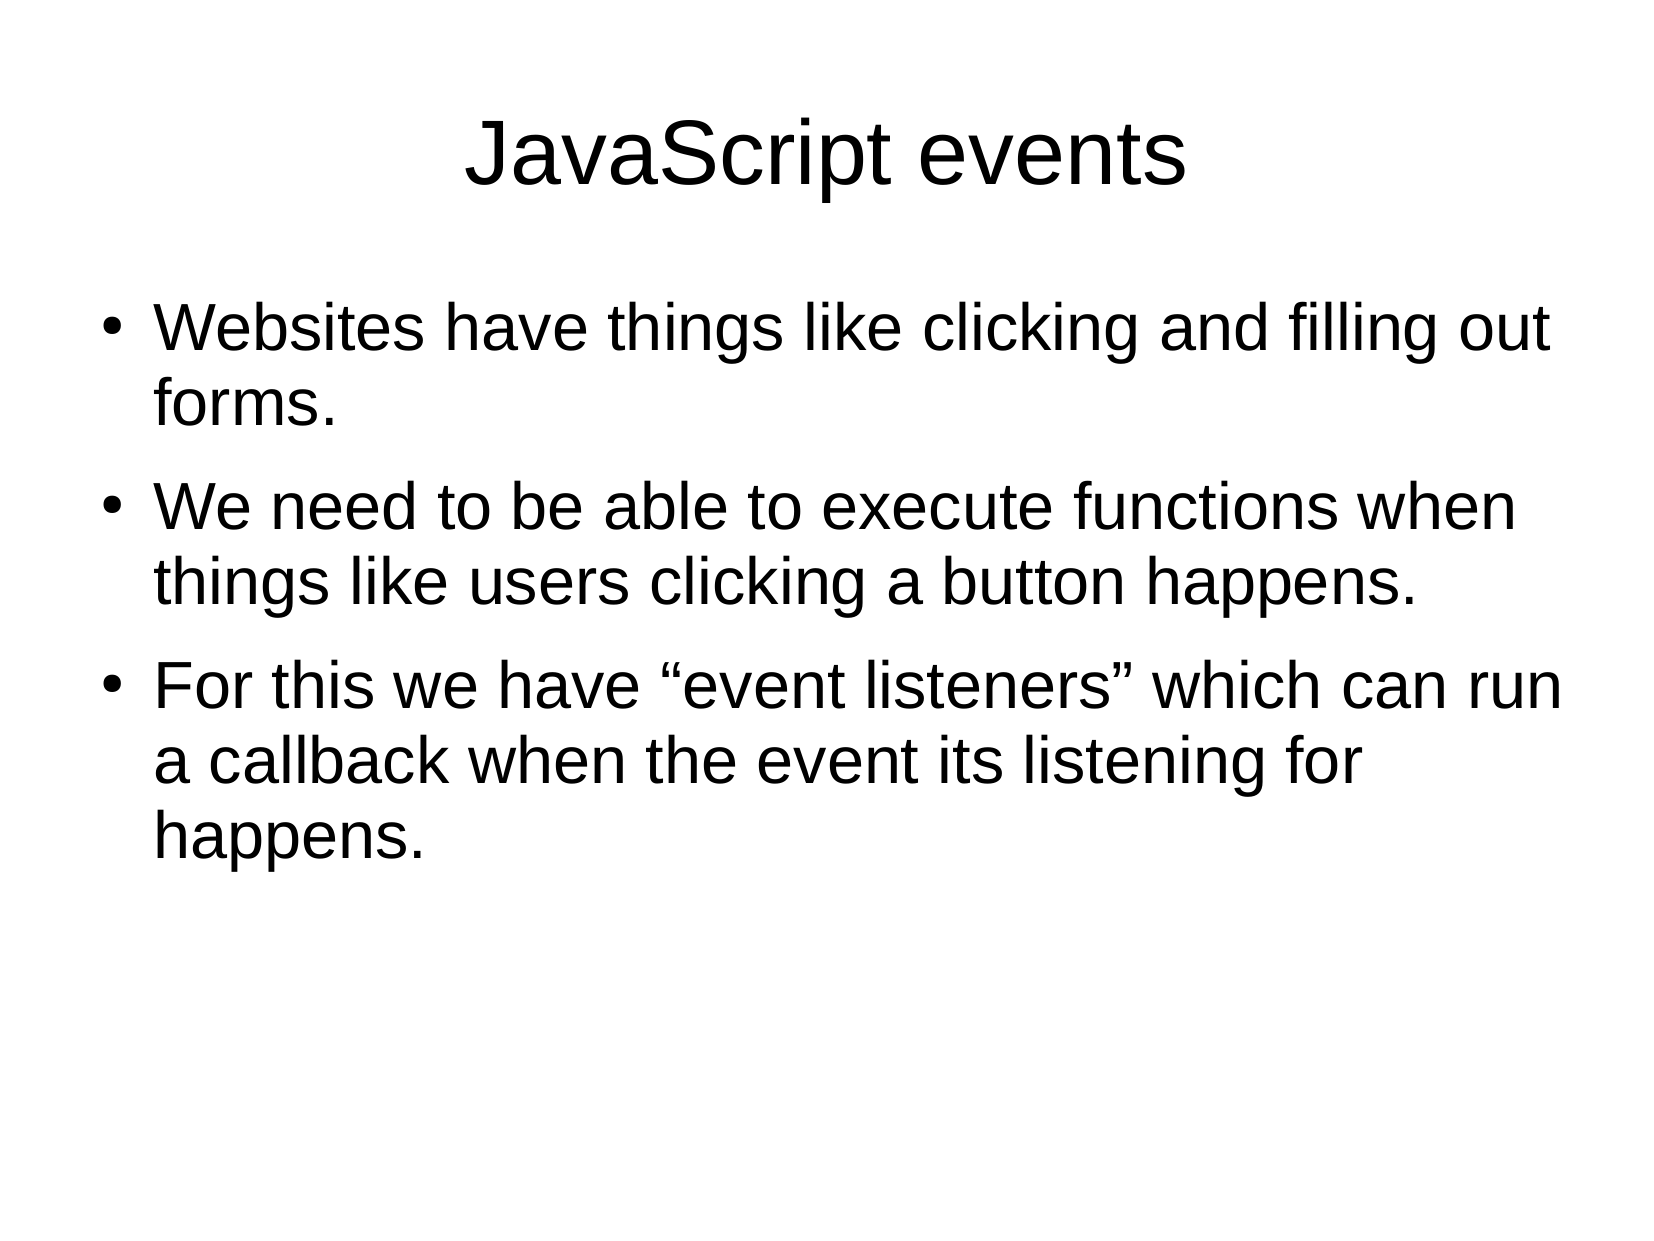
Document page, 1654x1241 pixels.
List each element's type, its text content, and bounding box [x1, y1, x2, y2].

title JavaScript events [82, 49, 1571, 257]
list Websites have things like clicking and filling out forms. We need to be able to execute functions when things like users clicking a button happens. For this we have “event listeners” which can run a callback when the event its listening for happens. [82, 290, 1571, 1010]
